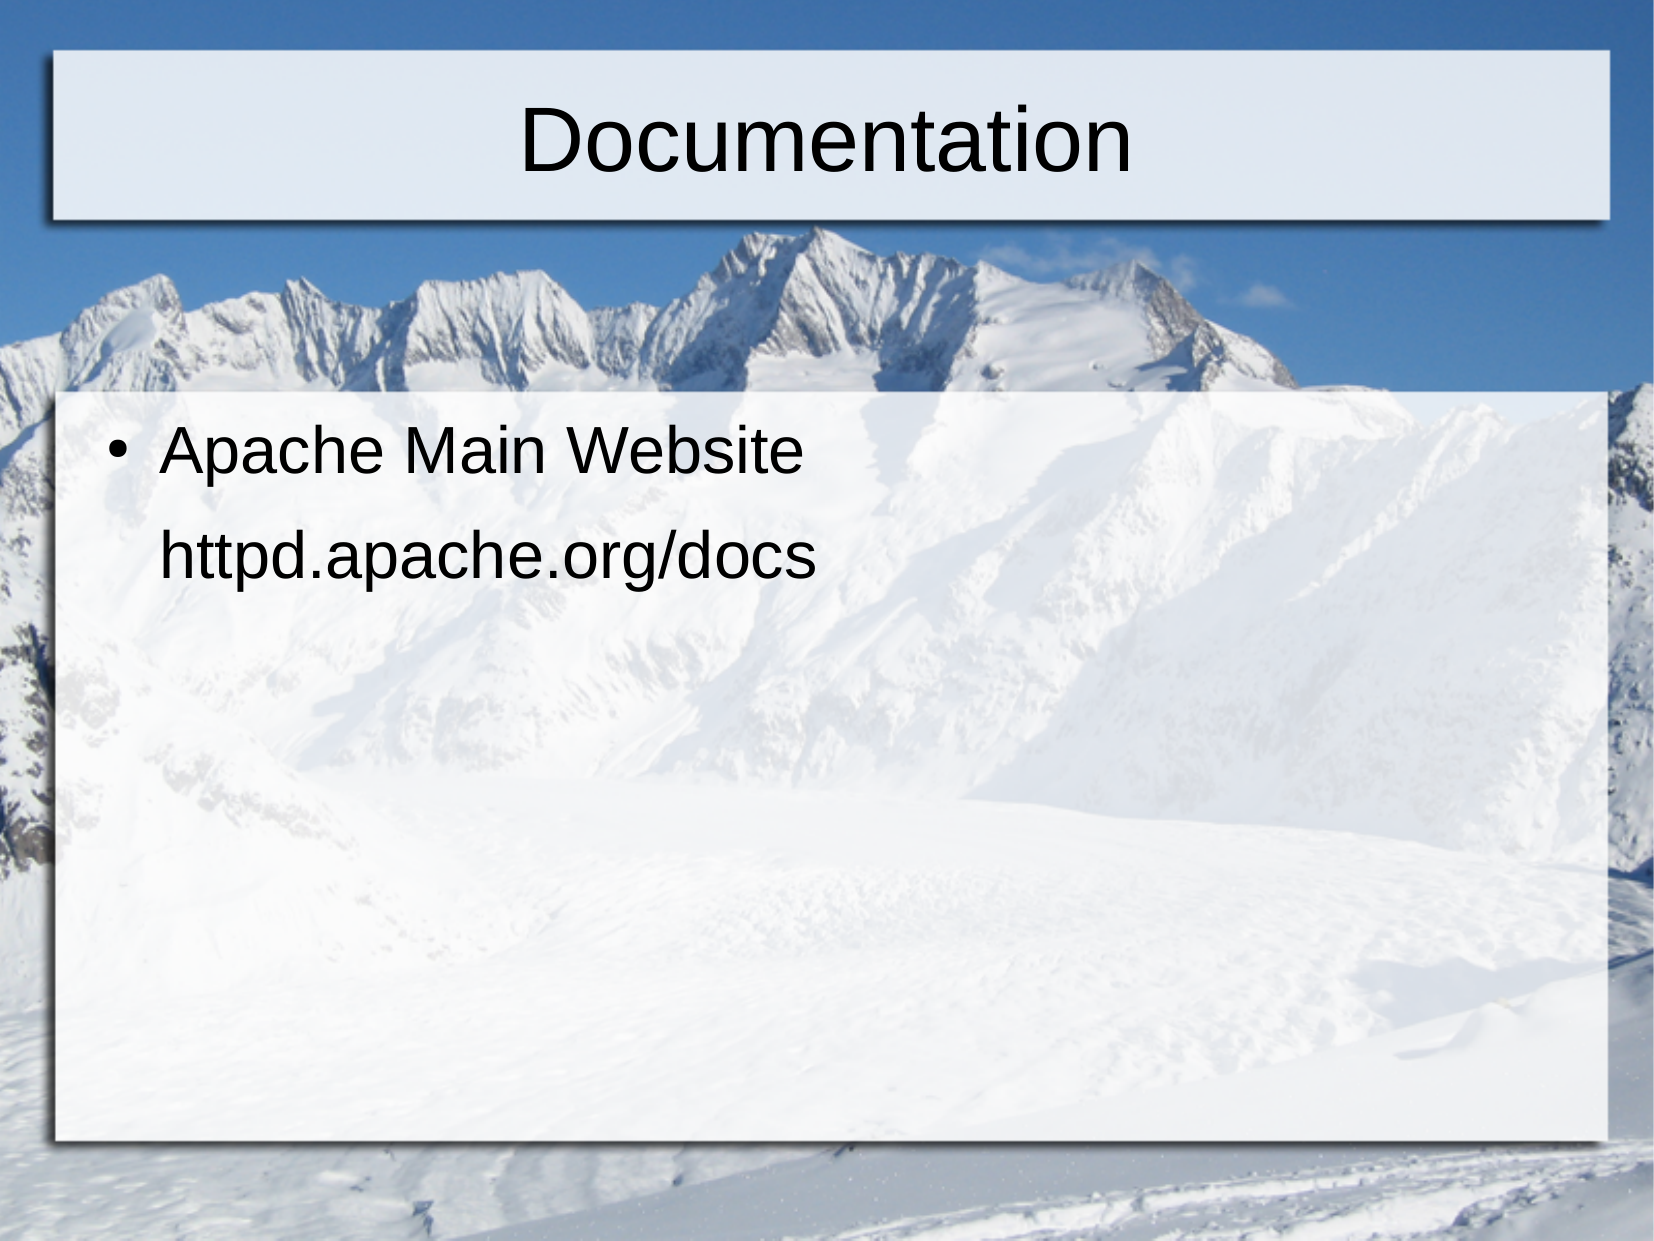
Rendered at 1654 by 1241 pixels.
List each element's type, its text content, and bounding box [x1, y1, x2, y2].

picture [0, 0, 1654, 1241]
title Documentation [59, 61, 1595, 219]
list Apache Main Website httpd.apache.org/docs [88, 413, 1571, 1232]
